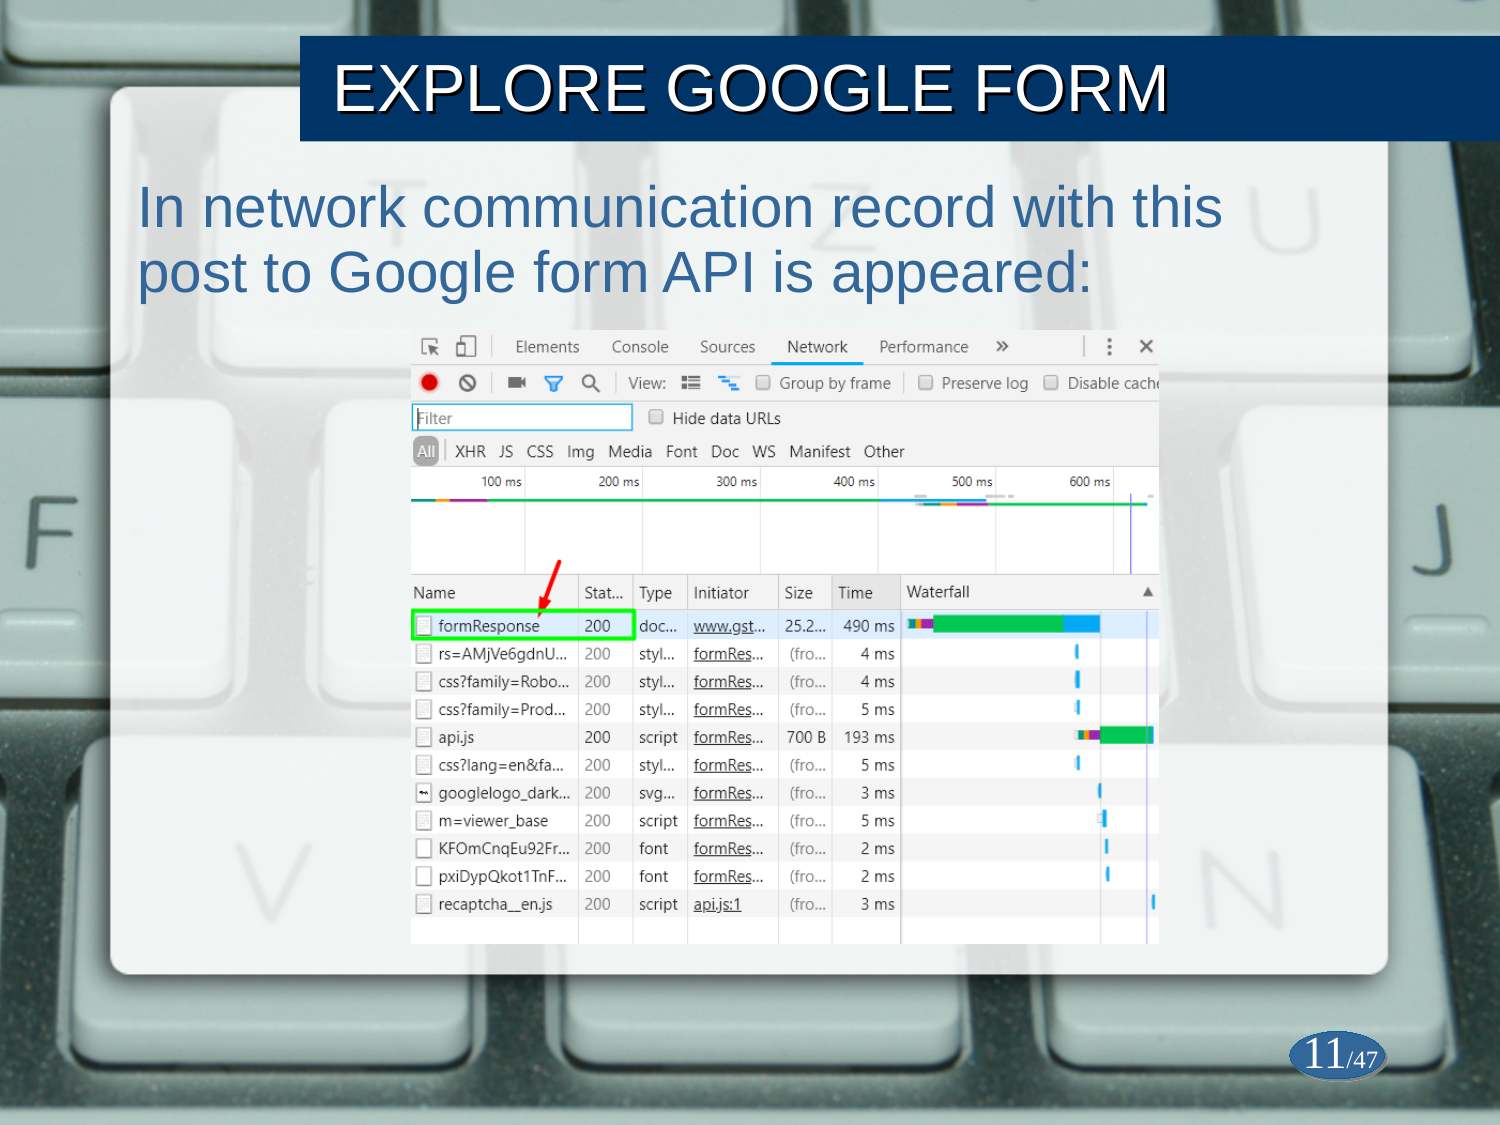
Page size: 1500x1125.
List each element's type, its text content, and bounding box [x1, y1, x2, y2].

title EXPLORE GOOGLE FORM [300, 35, 1500, 142]
picture [0, 0, 1500, 1125]
title In network communication record with this post to Google form API is appeared: [122, 167, 1360, 835]
